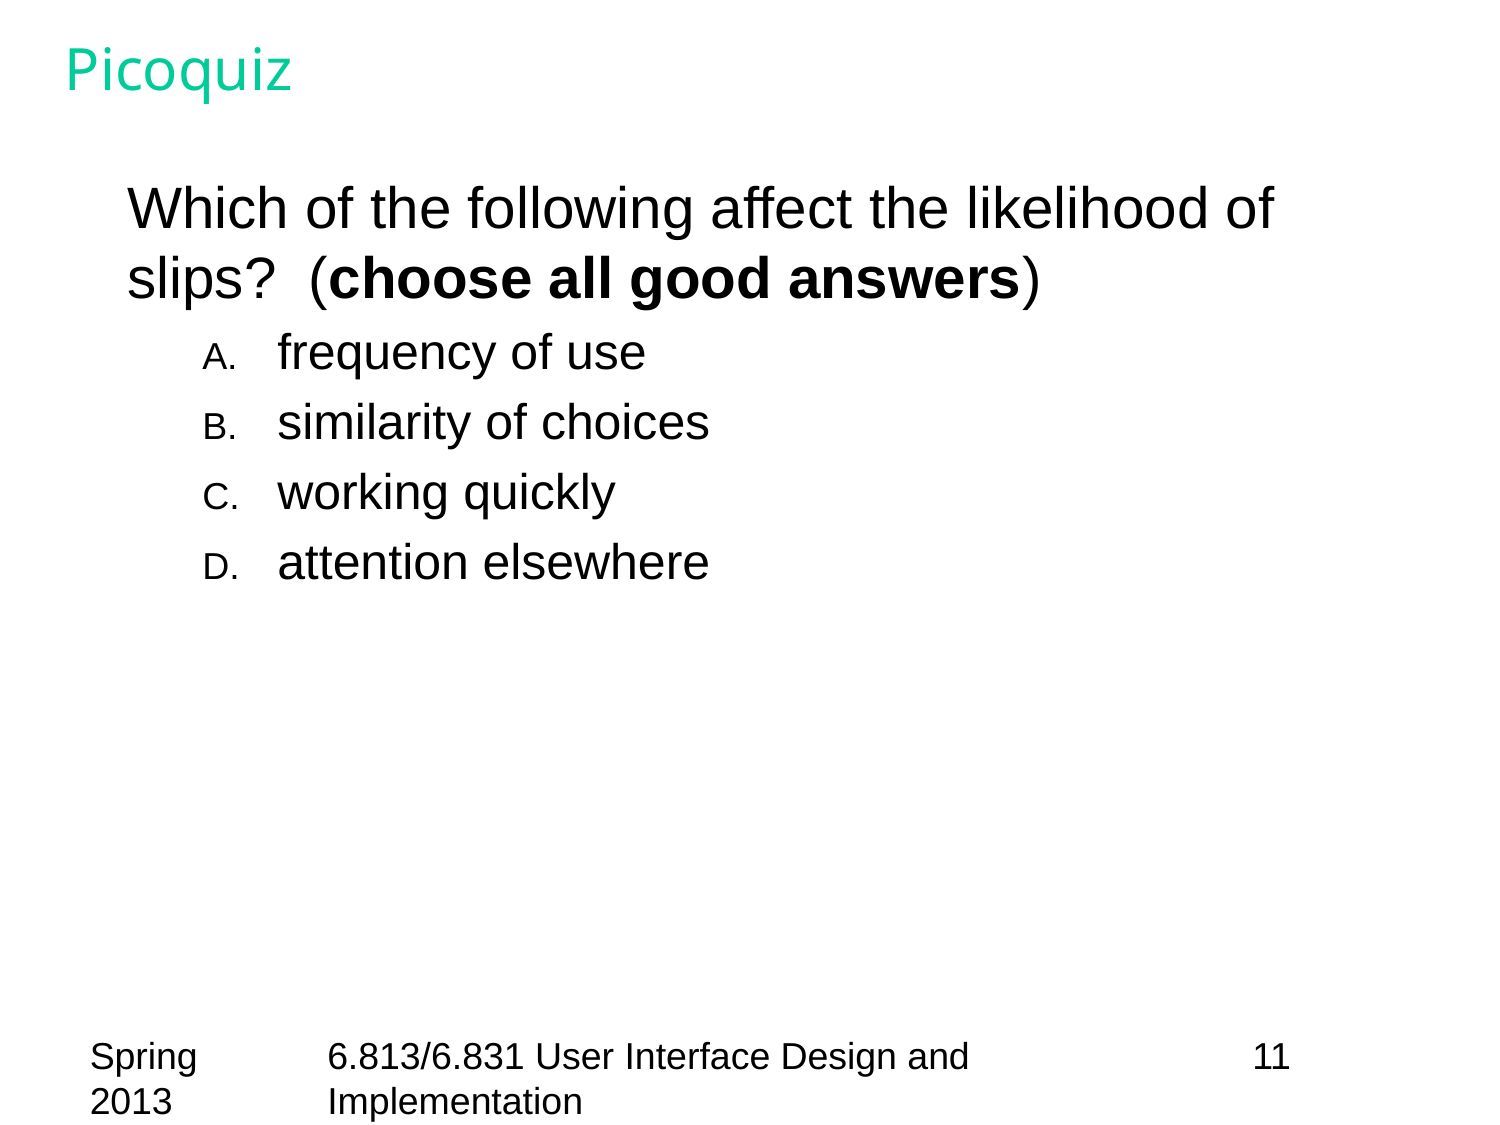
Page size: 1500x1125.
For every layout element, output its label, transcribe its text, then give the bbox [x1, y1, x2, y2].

slide_number Spring 2013 [75, 1024, 300, 1103]
slide_number <number> [1237, 1024, 1425, 1103]
list Which of the following affect the likelihood of slips? (choose all good answers) frequency of use similarity of choices working quickly attention elsewhere [112, 162, 1388, 1000]
footer 6.813/6.831 User Interface Design and Implementation [312, 1024, 1225, 1103]
title Picoquiz [50, 24, 1438, 150]
